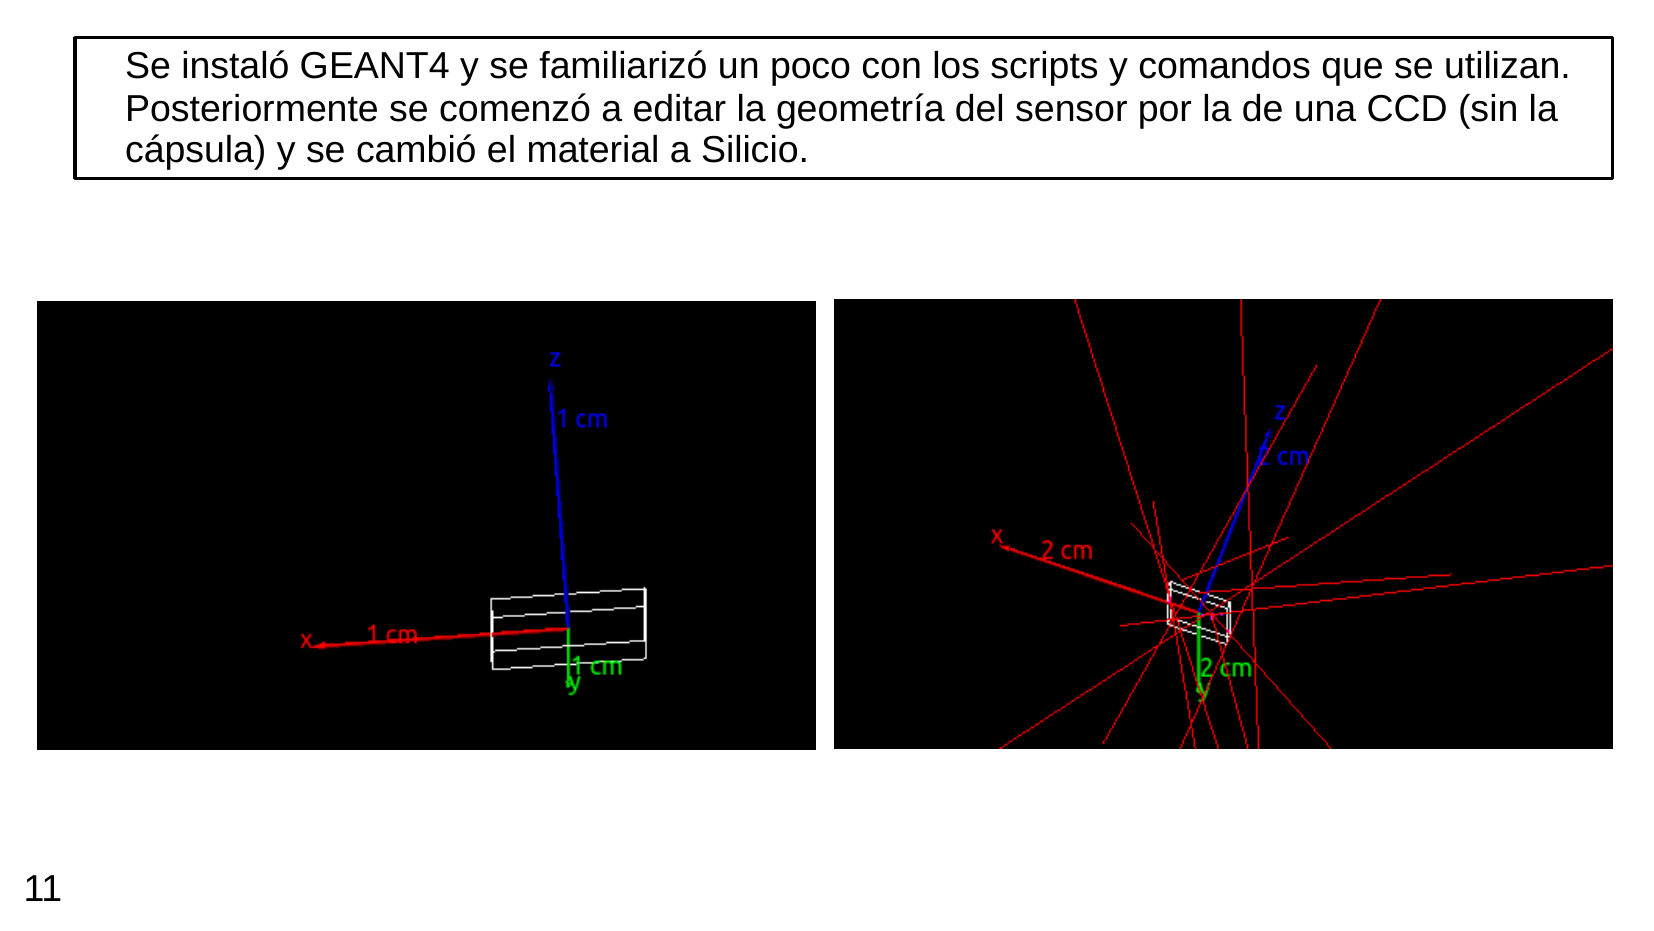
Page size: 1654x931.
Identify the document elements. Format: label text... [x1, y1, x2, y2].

picture [834, 299, 1613, 749]
picture [37, 301, 816, 751]
text_box <number> [8, 860, 638, 931]
text_box Se instaló GEANT4 y se familiarizó un poco con los scripts y comandos que se utilizan. Posteriormente se comenzó a editar la geometría del sensor por la de una CCD (sin la cápsula) y se cambió el material a Silicio. [75, 37, 1613, 179]
